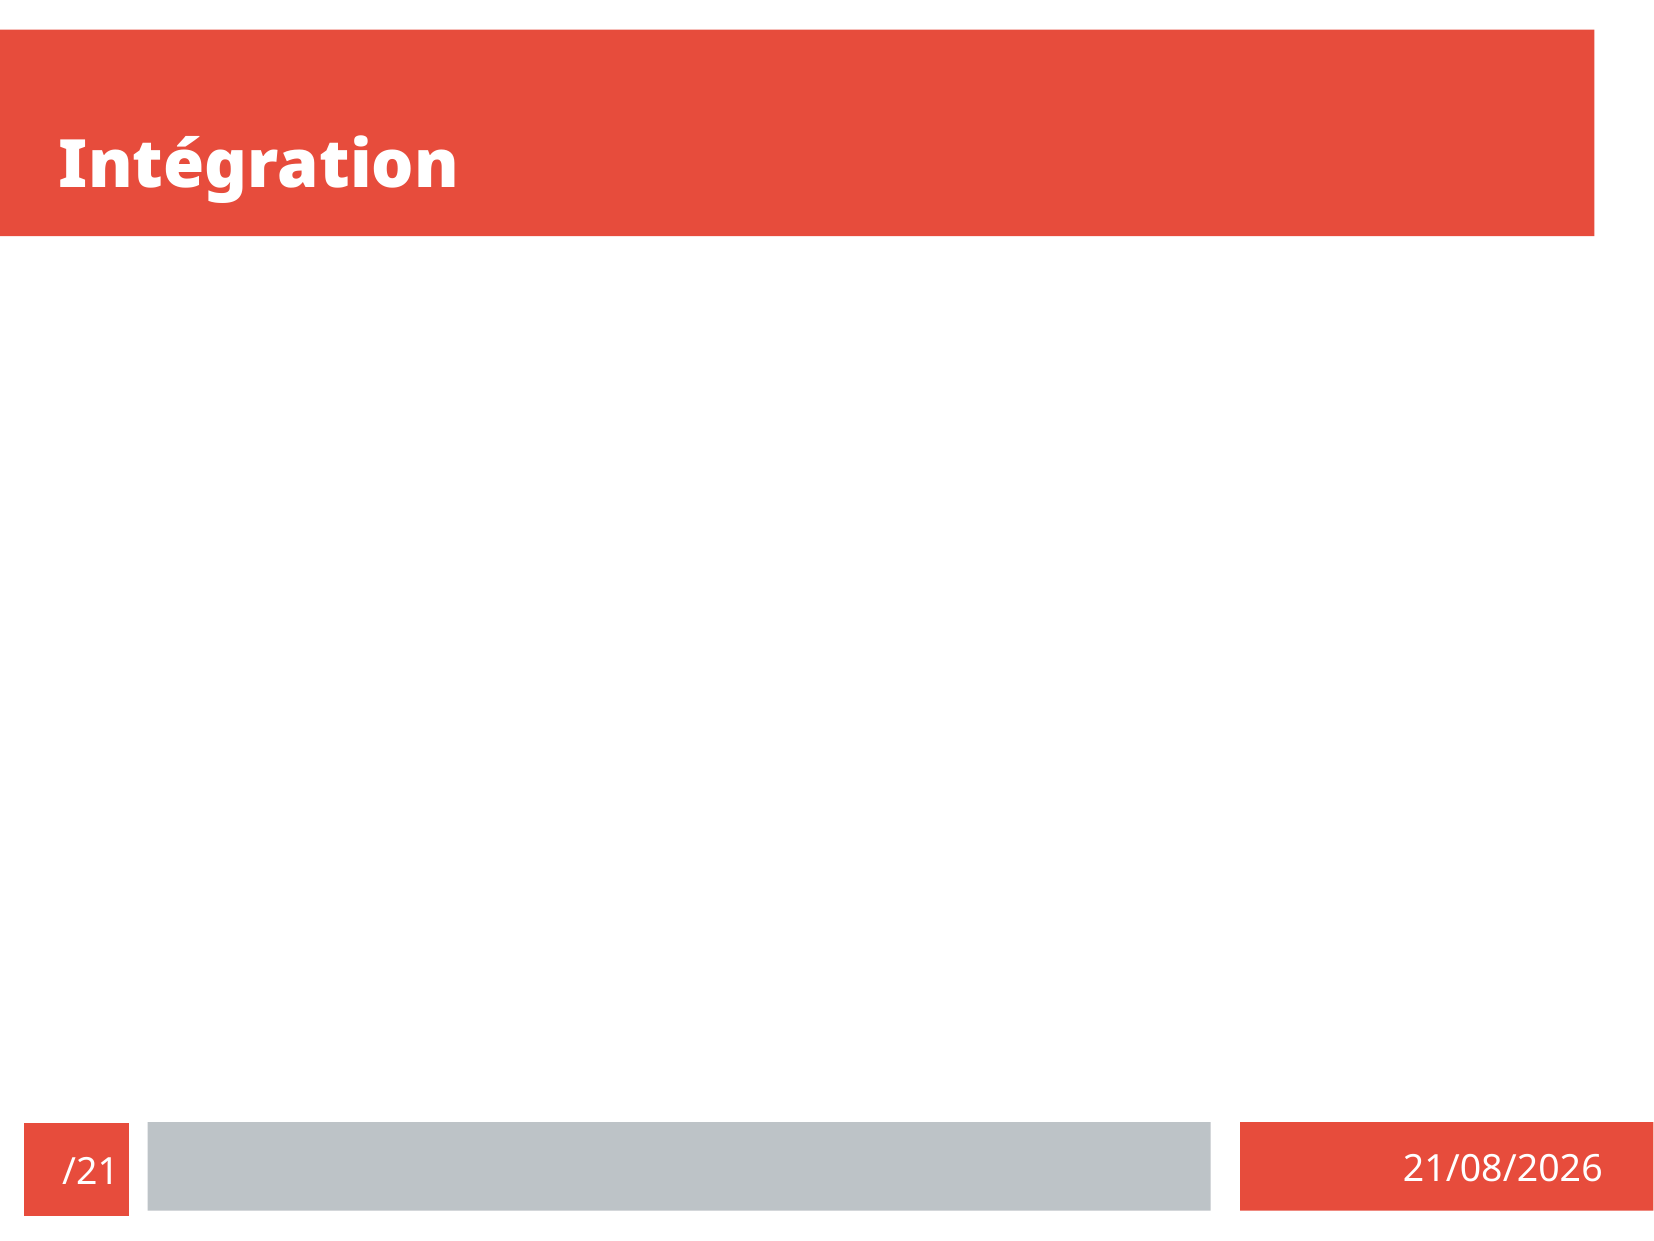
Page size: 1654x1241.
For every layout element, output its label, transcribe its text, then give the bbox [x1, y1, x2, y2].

title Intégration [59, 59, 1595, 207]
text_box 27/01/2020 [1388, 1133, 1634, 1193]
